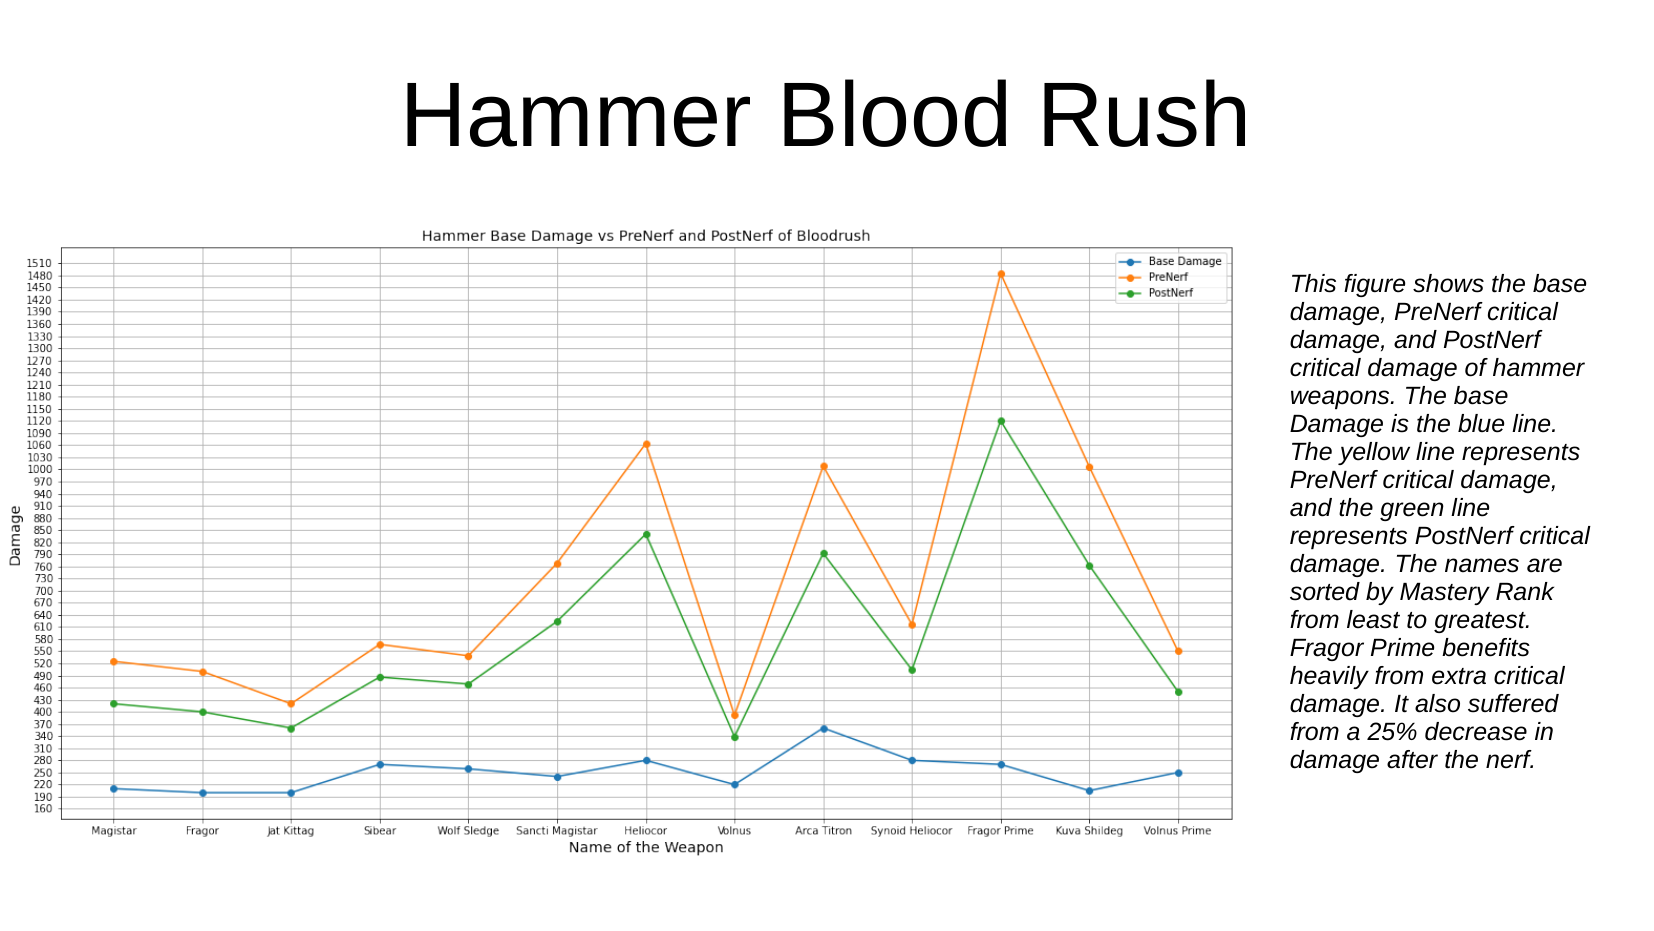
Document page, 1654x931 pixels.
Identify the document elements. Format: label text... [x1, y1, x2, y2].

title Hammer Blood Rush [82, 37, 1571, 193]
picture [0, 222, 1238, 863]
text_box This figure shows the base damage, PreNerf critical damage, and PostNerf critical damage of hammer weapons. The base Damage is the blue line. The yellow line represents PreNerf critical damage, and the green line represents PostNerf critical damage. The names are sorted by Mastery Rank from least to greatest. Fragor Prime benefits heavily from extra critical damage. It also suffered from a 25% decrease in damage after the nerf. [1275, 262, 1613, 782]
